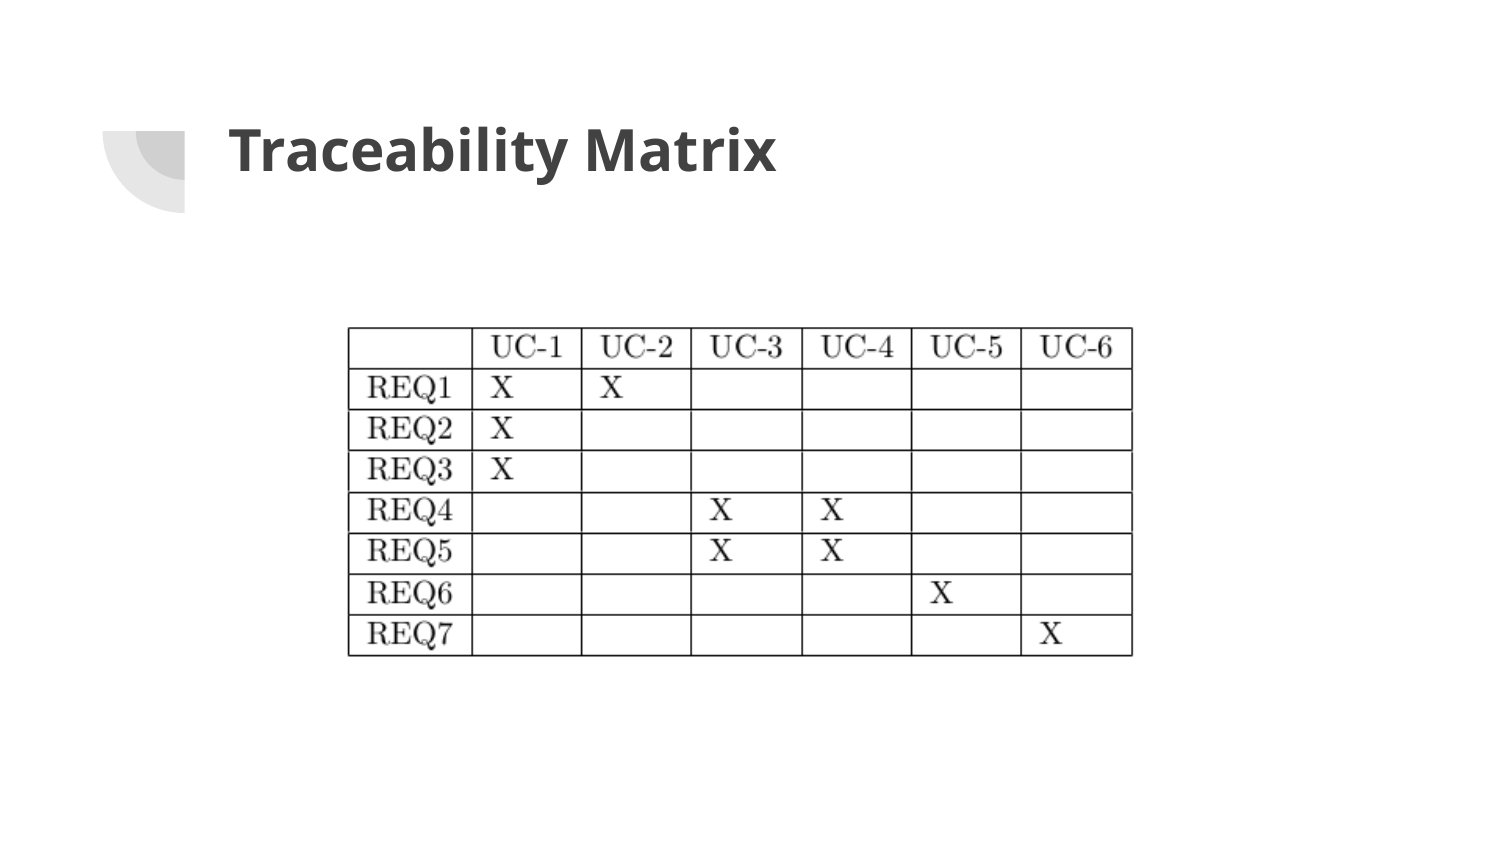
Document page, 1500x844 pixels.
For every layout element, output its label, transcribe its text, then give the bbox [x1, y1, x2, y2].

picture [345, 326, 1141, 663]
title Traceability Matrix [213, 98, 1368, 263]
